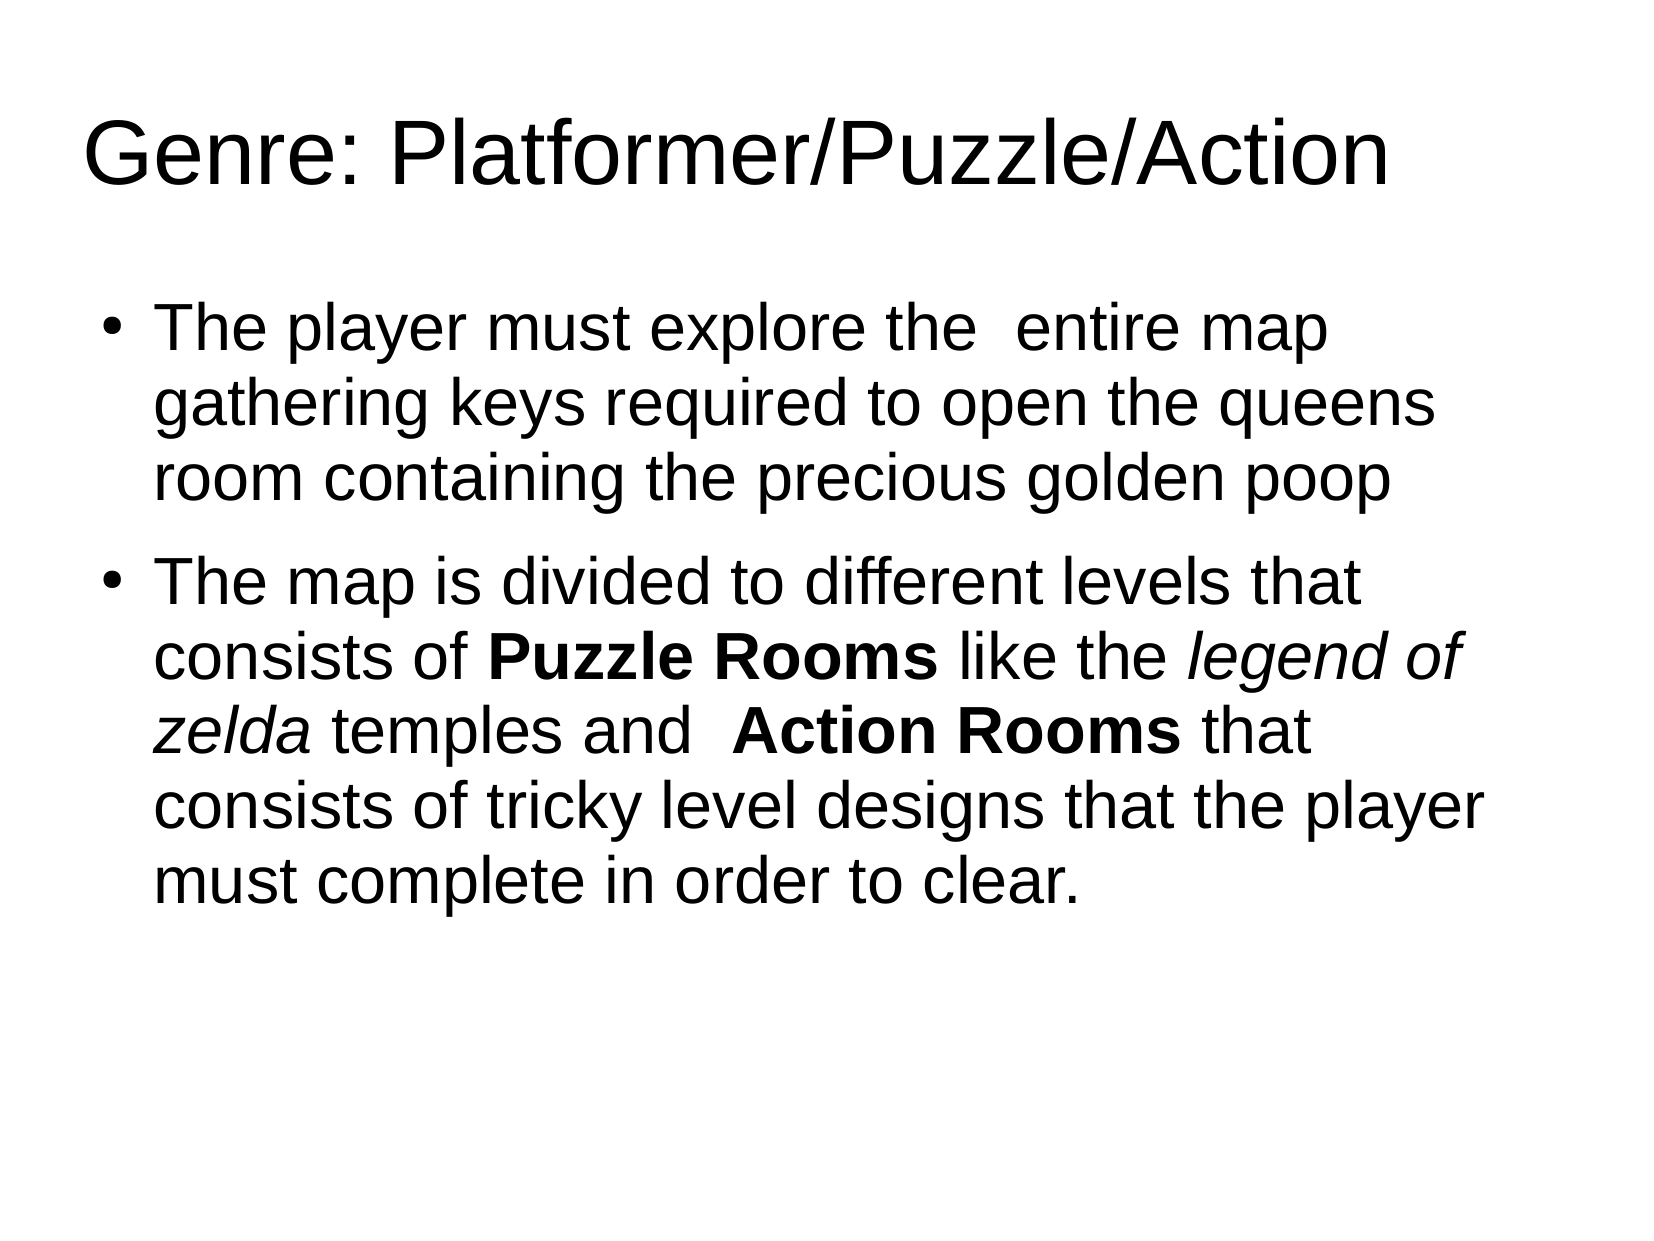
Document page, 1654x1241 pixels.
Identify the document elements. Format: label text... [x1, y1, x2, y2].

list The player must explore the entire map gathering keys required to open the queens room containing the precious golden poop The map is divided to different levels that consists of Puzzle Rooms like the legend of zelda temples and Action Rooms that consists of tricky level designs that the player must complete in order to clear. [82, 290, 1571, 1109]
title Genre: Platformer/Puzzle/Action [82, 49, 1571, 257]
